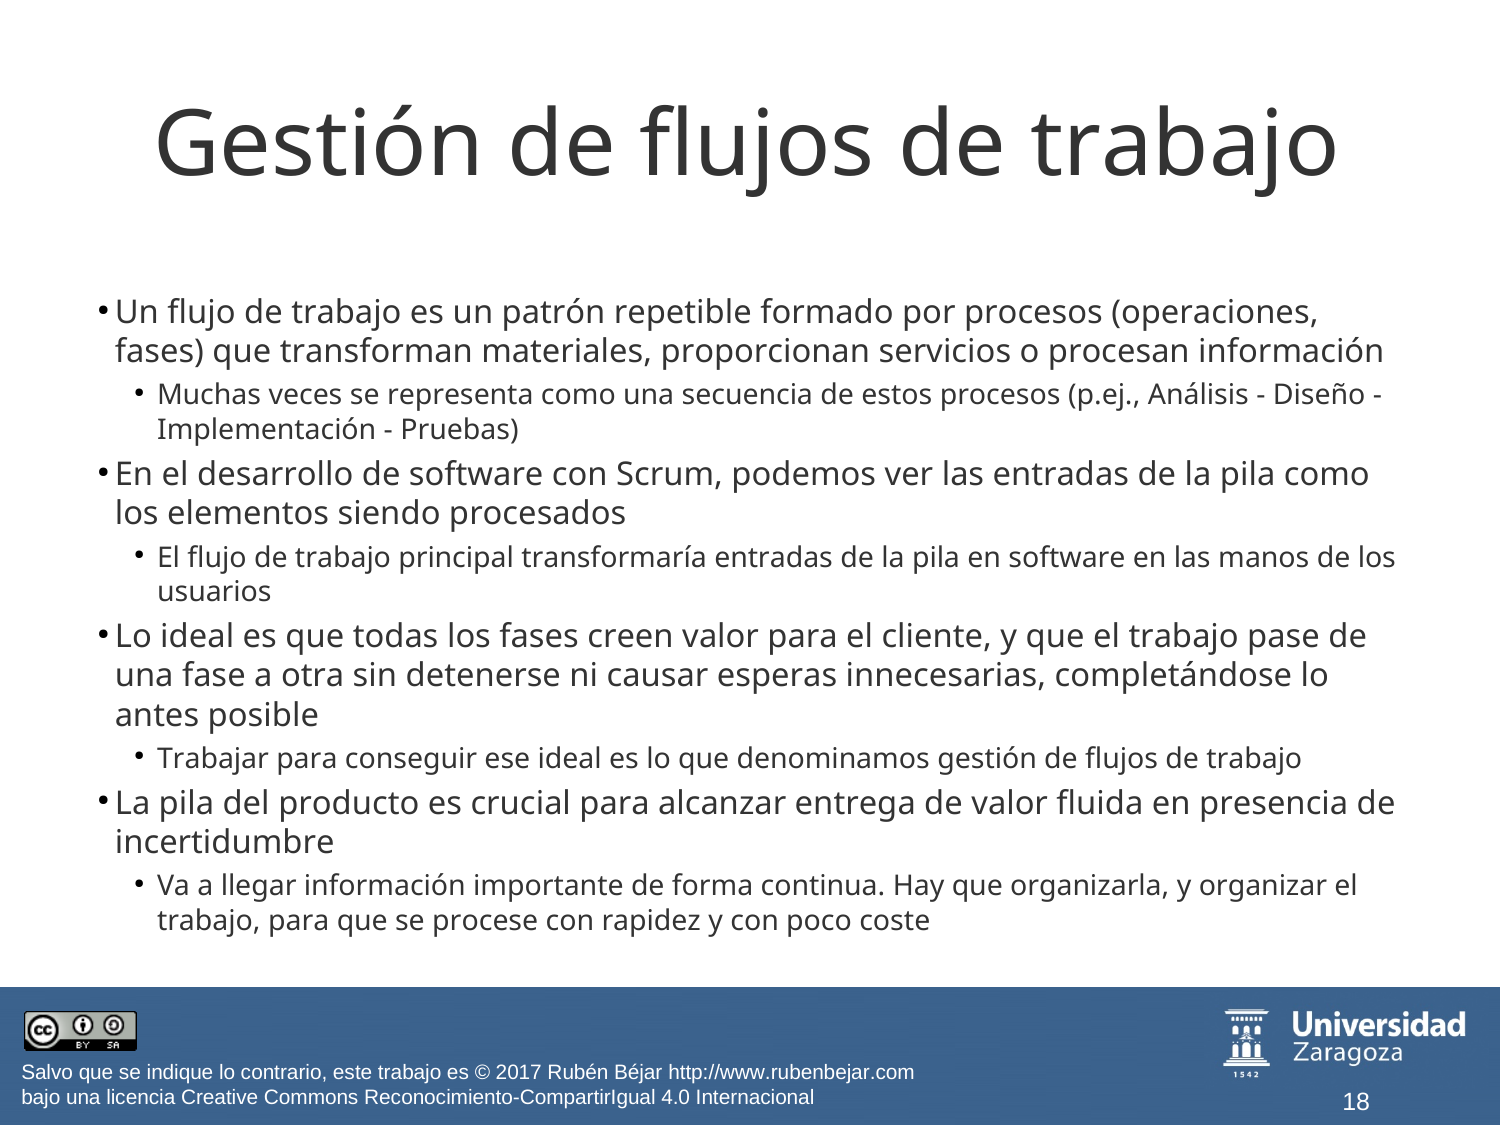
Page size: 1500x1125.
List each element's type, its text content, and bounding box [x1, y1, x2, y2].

list Un flujo de trabajo es un patrón repetible formado por procesos (operaciones, fases) que transforman materiales, proporcionan servicios o procesan información Muchas veces se representa como una secuencia de estos procesos (p.ej., Análisis - Diseño - Implementación - Pruebas) En el desarrollo de software con Scrum, podemos ver las entradas de la pila como los elementos siendo procesados El flujo de trabajo principal transformaría entradas de la pila en software en las manos de los usuarios Lo ideal es que todas los fases creen valor para el cliente, y que el trabajo pase de una fase a otra sin detenerse ni causar esperas innecesarias, completándose lo antes posible Trabajar para conseguir ese ideal es lo que denominamos gestión de flujos de trabajo La pila del producto es crucial para alcanzar entrega de valor fluida en presencia de incertidumbre Va a llegar información importante de forma continua. Hay que organizarla, y organizar el trabajo, para que se procese con rapidez y con poco coste [82, 283, 1418, 957]
picture [0, 987, 1500, 1125]
title Gestión de flujos de trabajo [74, 21, 1420, 257]
